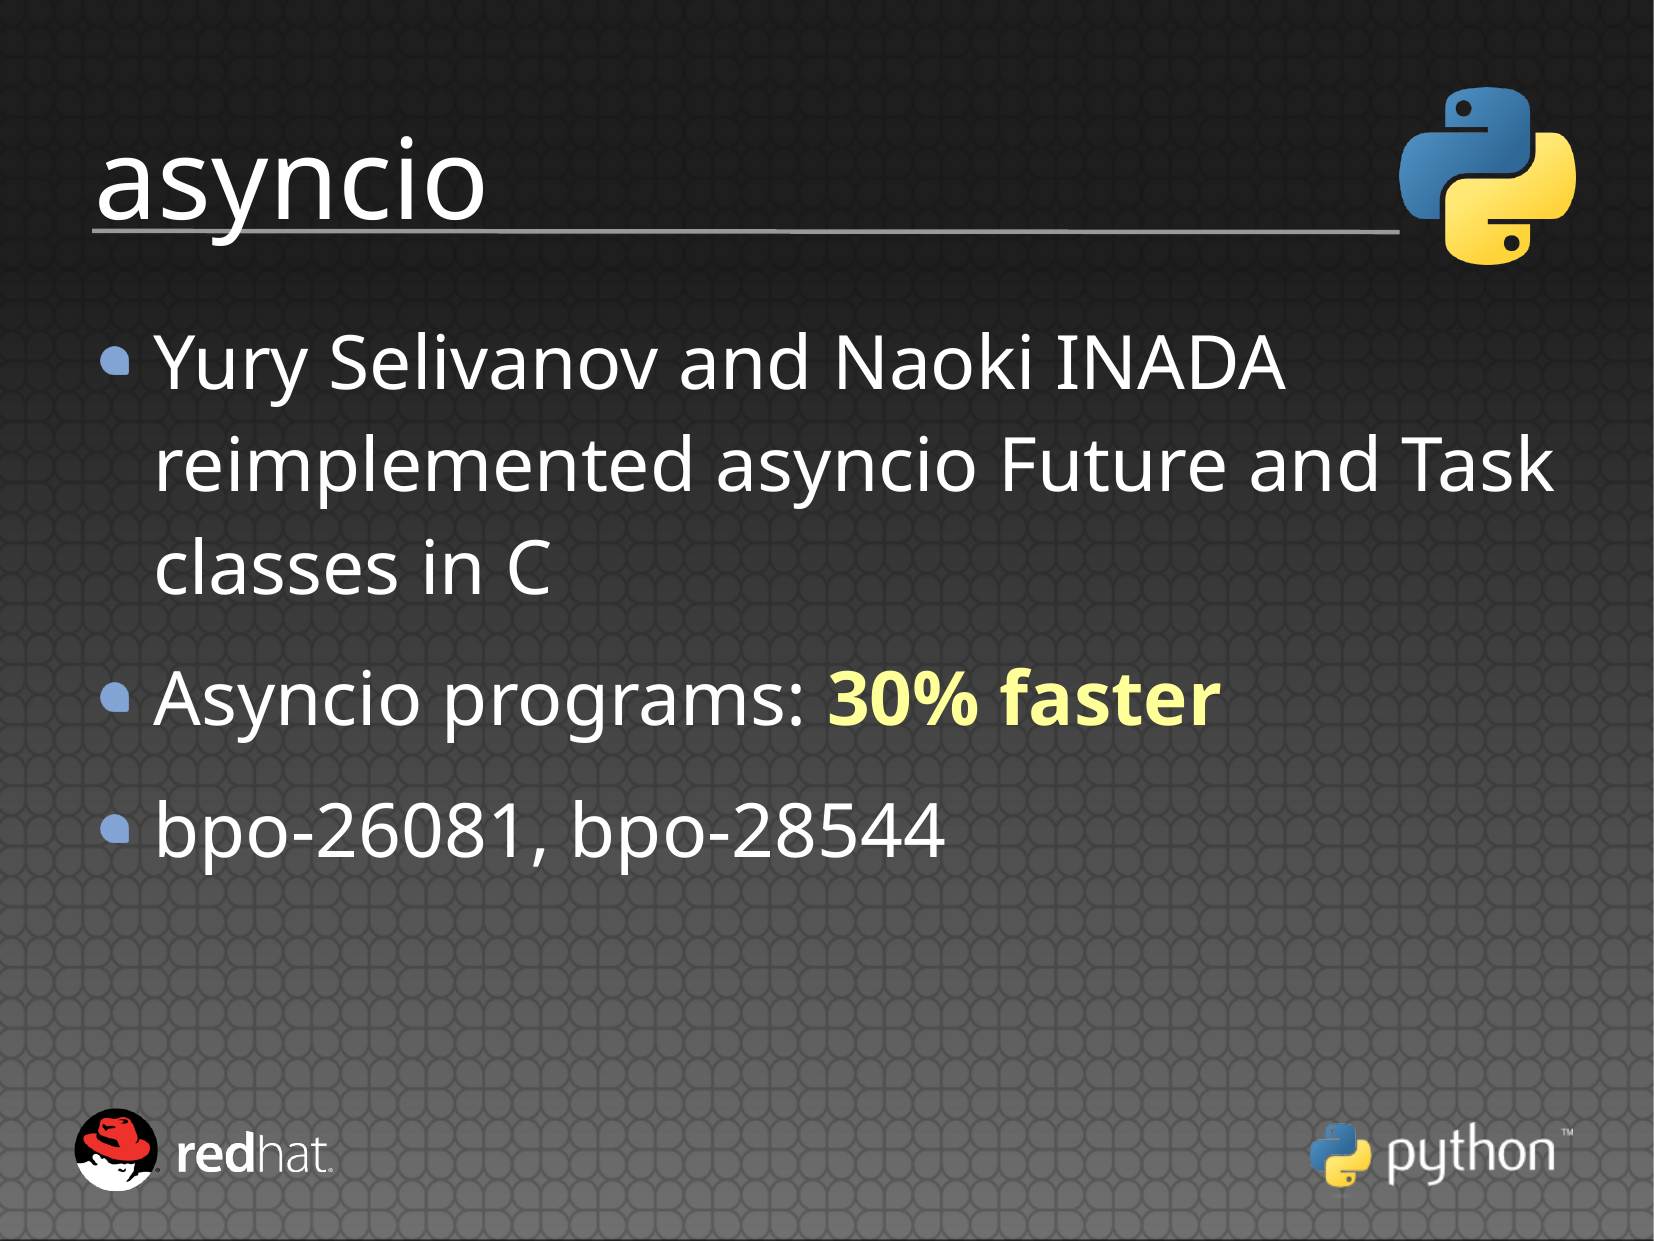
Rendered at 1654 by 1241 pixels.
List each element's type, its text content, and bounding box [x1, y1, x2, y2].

list Yury Selivanov and Naoki INADA reimplemented asyncio Future and Task classes in C Asyncio programs: 30% faster bpo-26081, bpo-28544 [82, 309, 1571, 1049]
picture [0, 0, 1654, 1241]
title asyncio [94, 100, 1426, 251]
